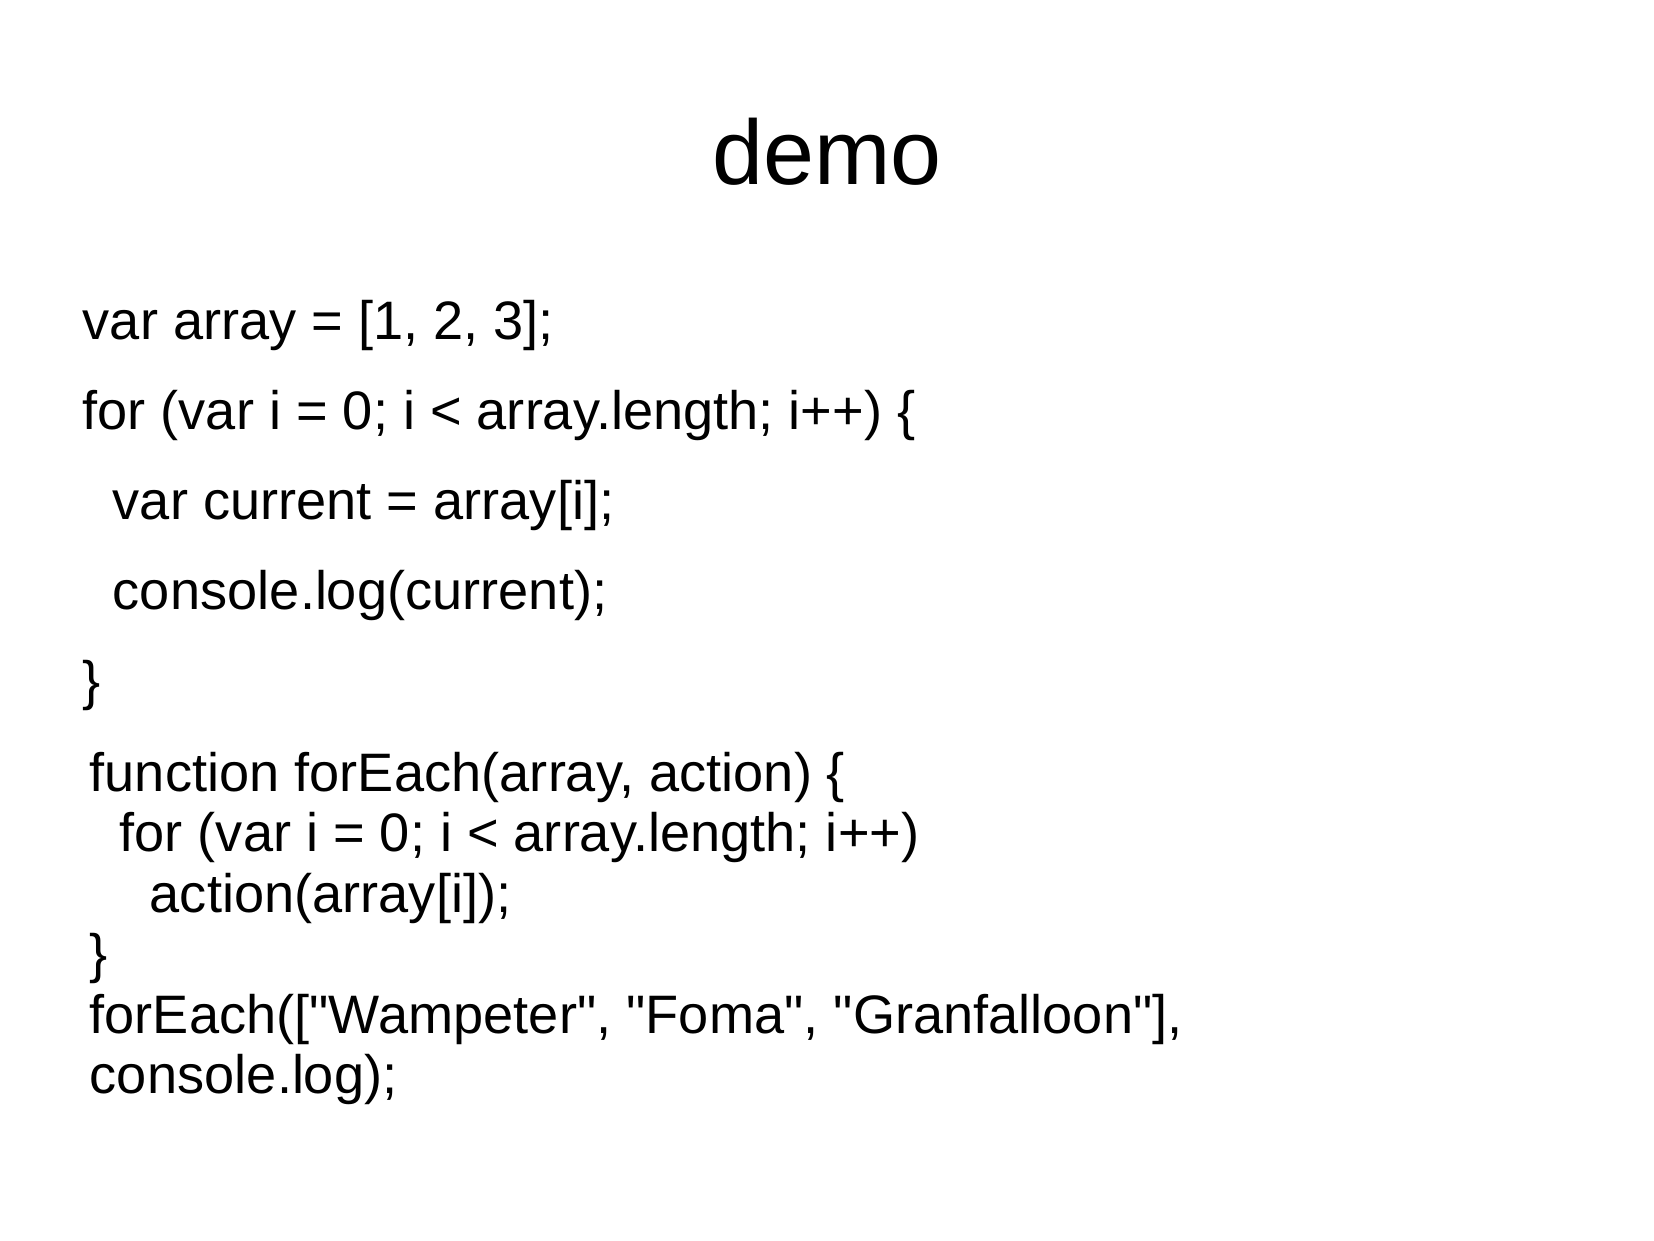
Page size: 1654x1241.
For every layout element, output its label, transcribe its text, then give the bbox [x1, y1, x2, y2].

list var array = [1, 2, 3]; for (var i = 0; i < array.length; i++) { var current = array[i]; console.log(current); } [82, 290, 1571, 736]
title demo [82, 49, 1571, 257]
text_box function forEach(array, action) { for (var i = 0; i < array.length; i++) action(array[i]); } forEach(["Wampeter", "Foma", "Granfalloon"], console.log); [75, 735, 1522, 1171]
